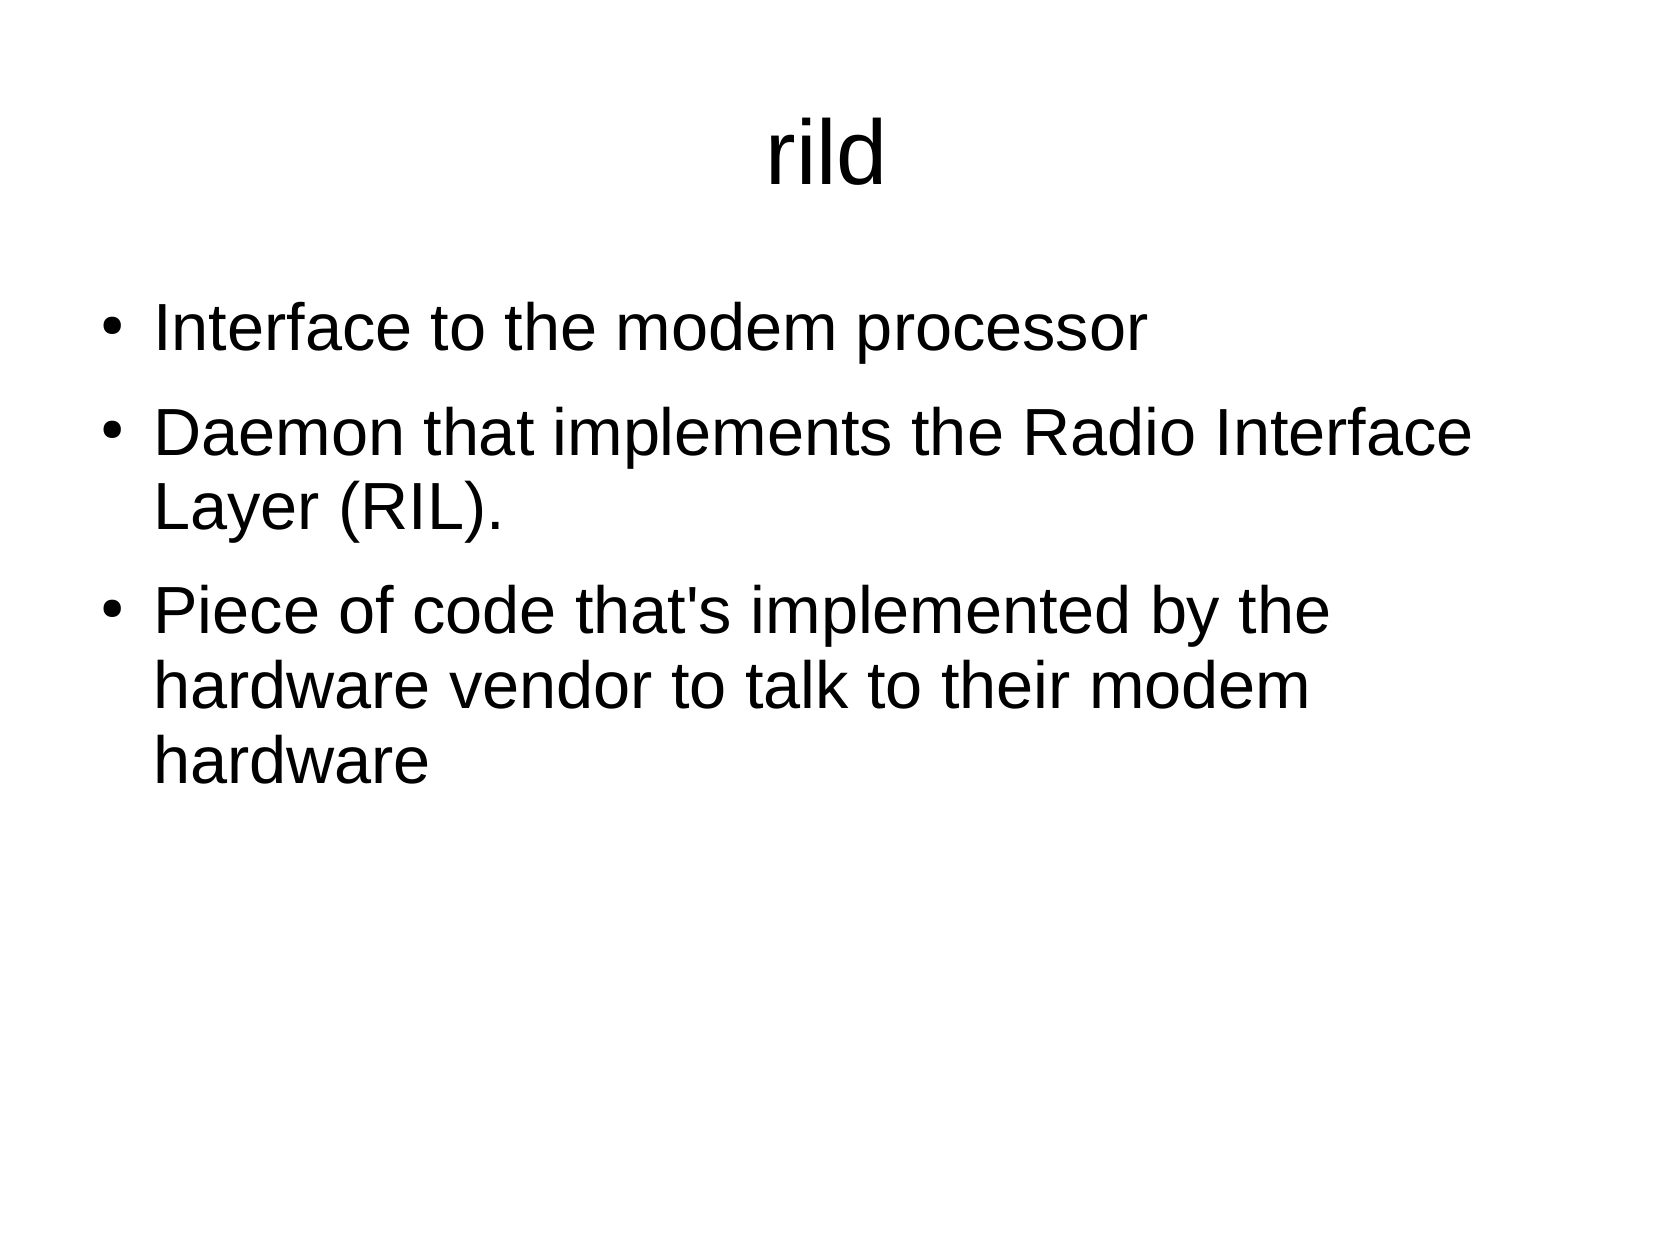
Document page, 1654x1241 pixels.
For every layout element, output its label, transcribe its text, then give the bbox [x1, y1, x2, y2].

title rild [82, 49, 1571, 257]
list Interface to the modem processor Daemon that implements the Radio Interface Layer (RIL). Piece of code that's implemented by the hardware vendor to talk to their modem hardware [82, 290, 1538, 1010]
